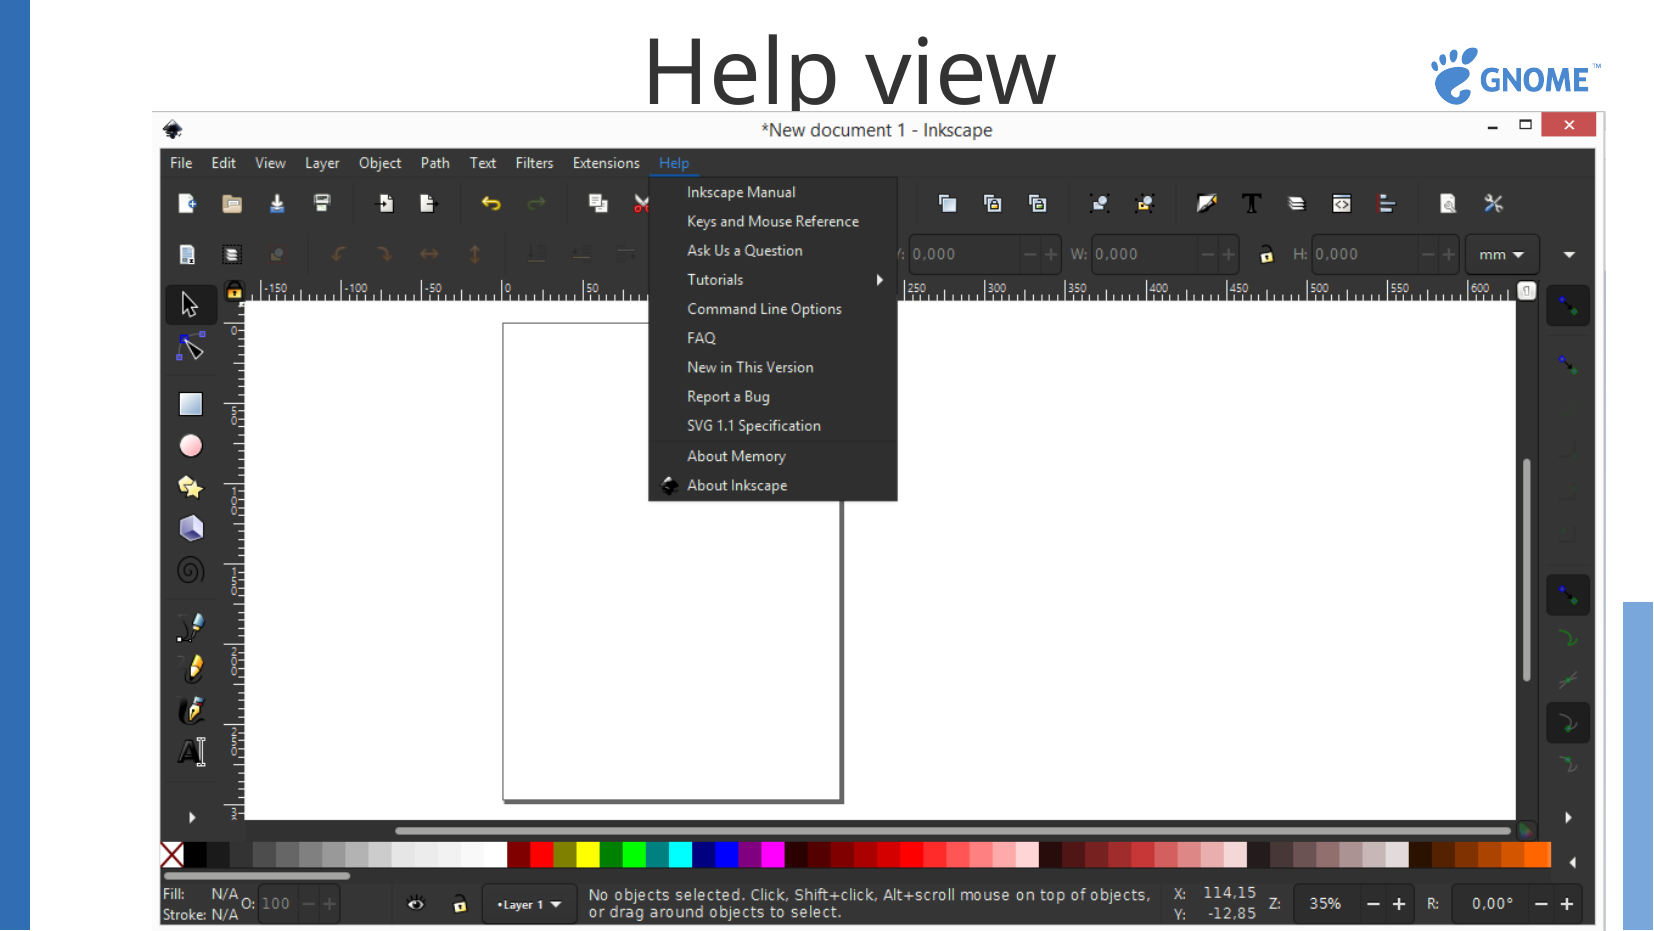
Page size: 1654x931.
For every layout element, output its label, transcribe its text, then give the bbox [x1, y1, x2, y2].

picture [152, 111, 1606, 931]
title Help view [514, 0, 1186, 111]
